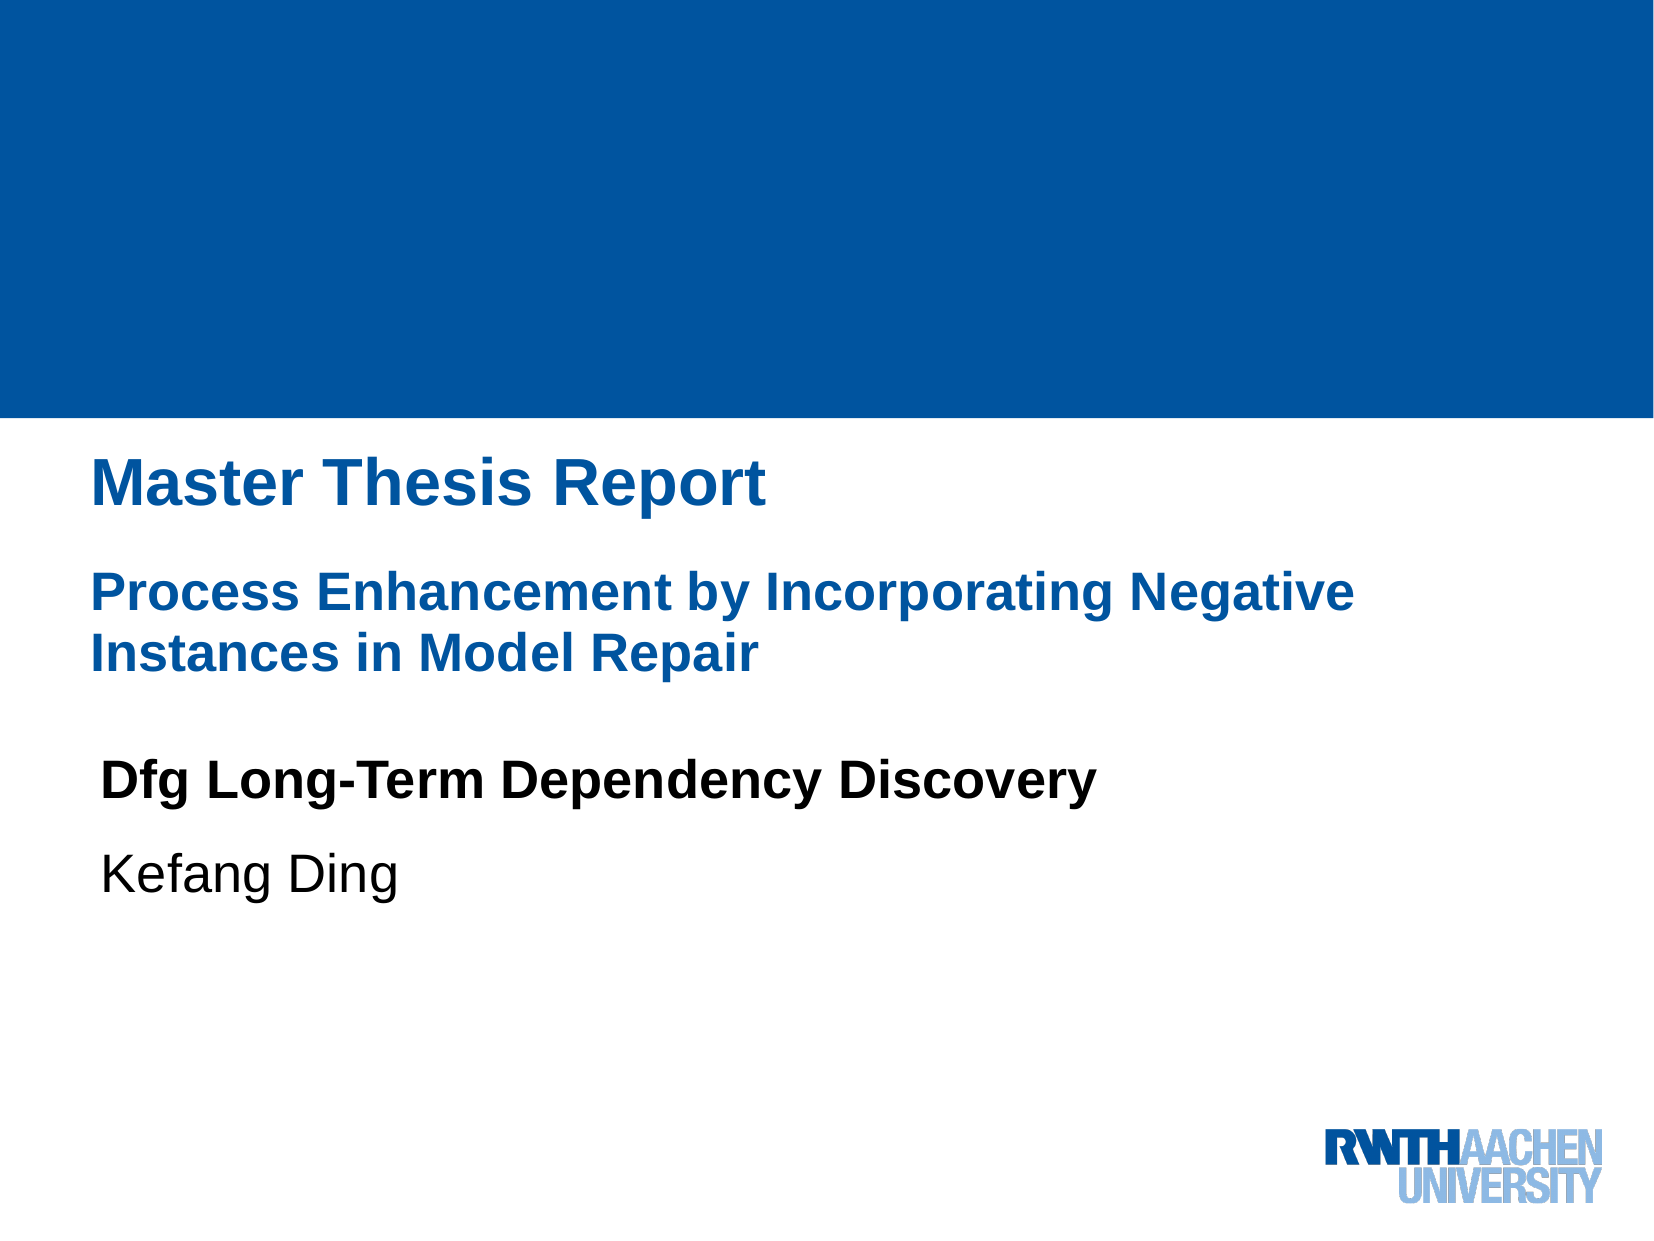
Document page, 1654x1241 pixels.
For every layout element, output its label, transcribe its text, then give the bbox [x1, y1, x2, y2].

list Dfg Long-Term Dependency Discovery Kefang Ding [30, 750, 1519, 1036]
picture [1302, 1092, 1625, 1240]
title Master Thesis Report Process Enhancement by Incorporating Negative Instances in Model Repair [90, 444, 1550, 725]
